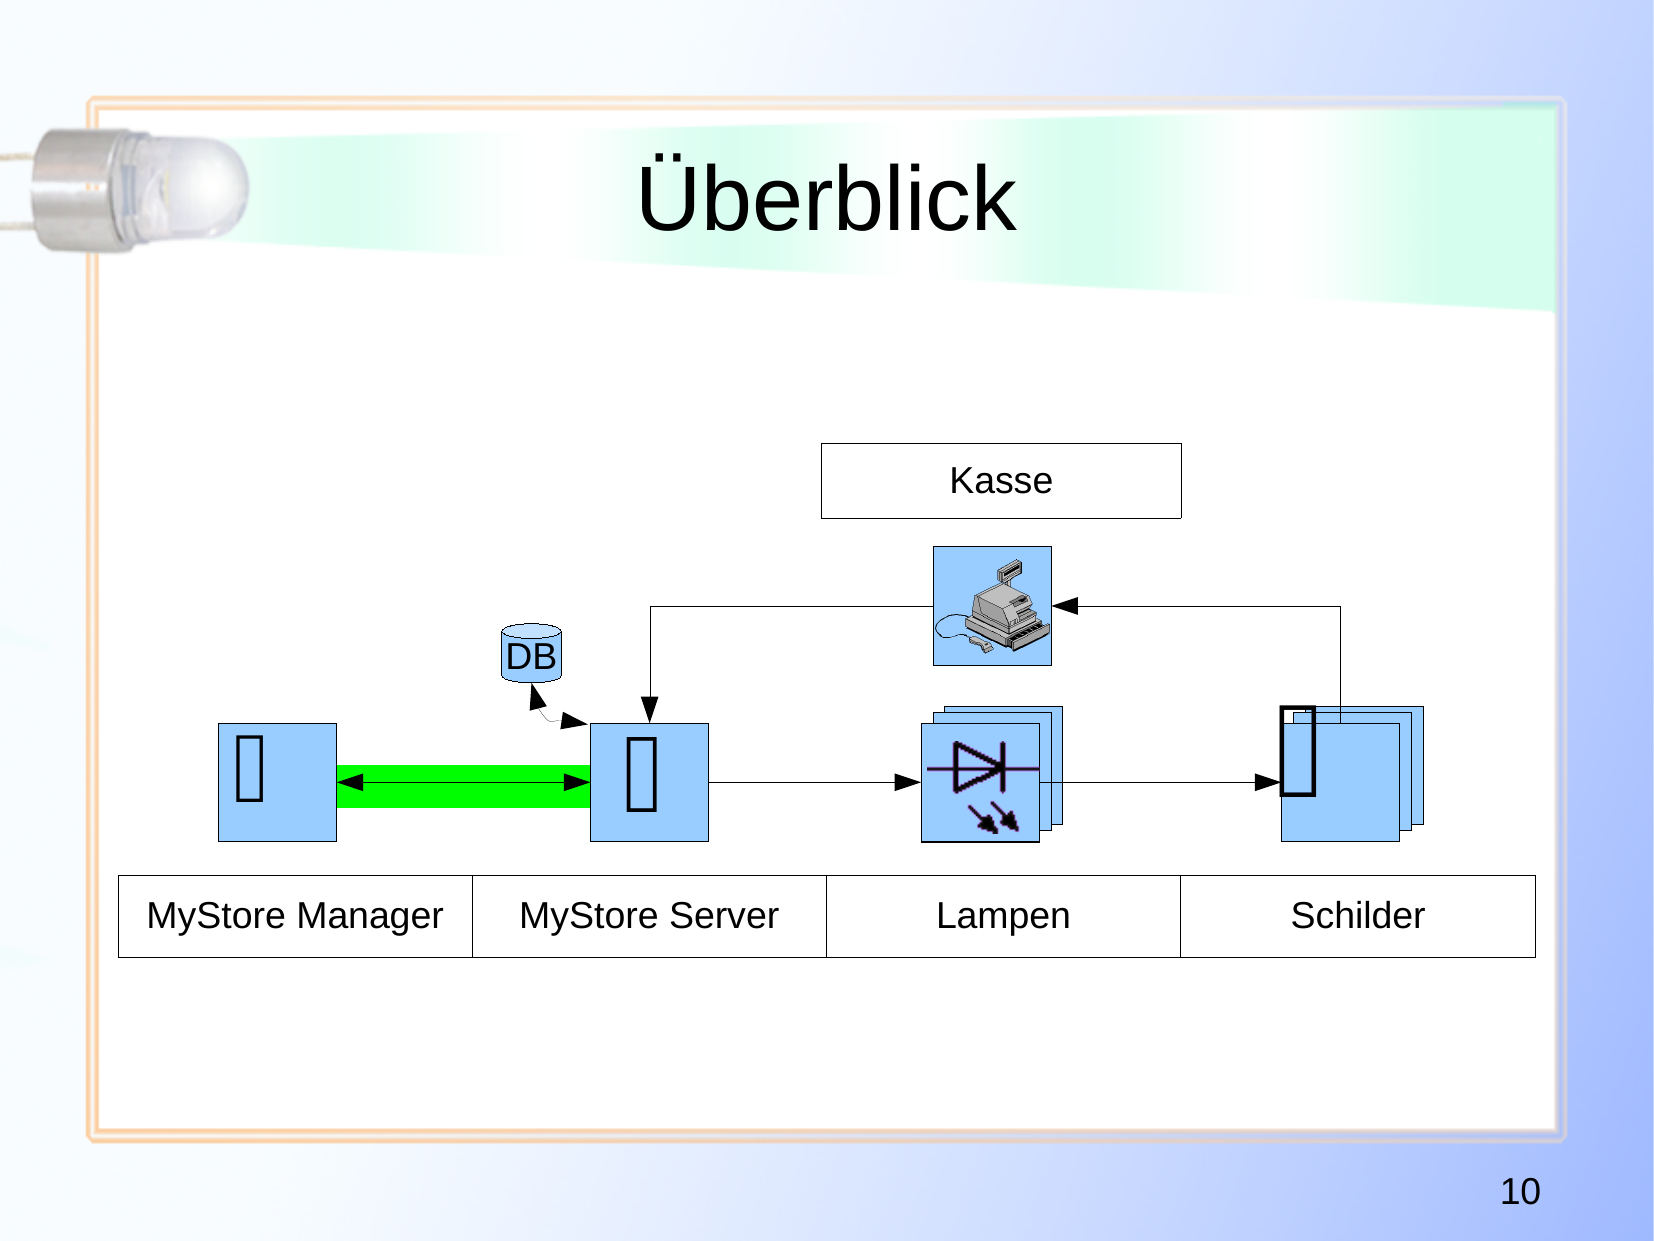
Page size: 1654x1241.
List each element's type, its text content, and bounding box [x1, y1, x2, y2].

text_box [1040, 783, 1063, 831]
table_header Lampen [827, 876, 1180, 957]
text_box DB [501, 632, 562, 683]
picture [0, 0, 1654, 1241]
text_box : [218, 726, 337, 853]
table_header Schilder [1181, 876, 1535, 957]
table_header Kasse [822, 444, 1181, 518]
text_box 11 [1485, 1163, 1654, 1235]
table_header MyStore Manager [119, 876, 472, 957]
text_box  [1260, 694, 1424, 847]
table_header MyStore Server [473, 876, 826, 957]
text_box [921, 706, 1063, 843]
text_box [933, 546, 1052, 666]
text_box  [608, 726, 727, 854]
text_box [590, 723, 709, 842]
title Überblick [82, 102, 1571, 296]
